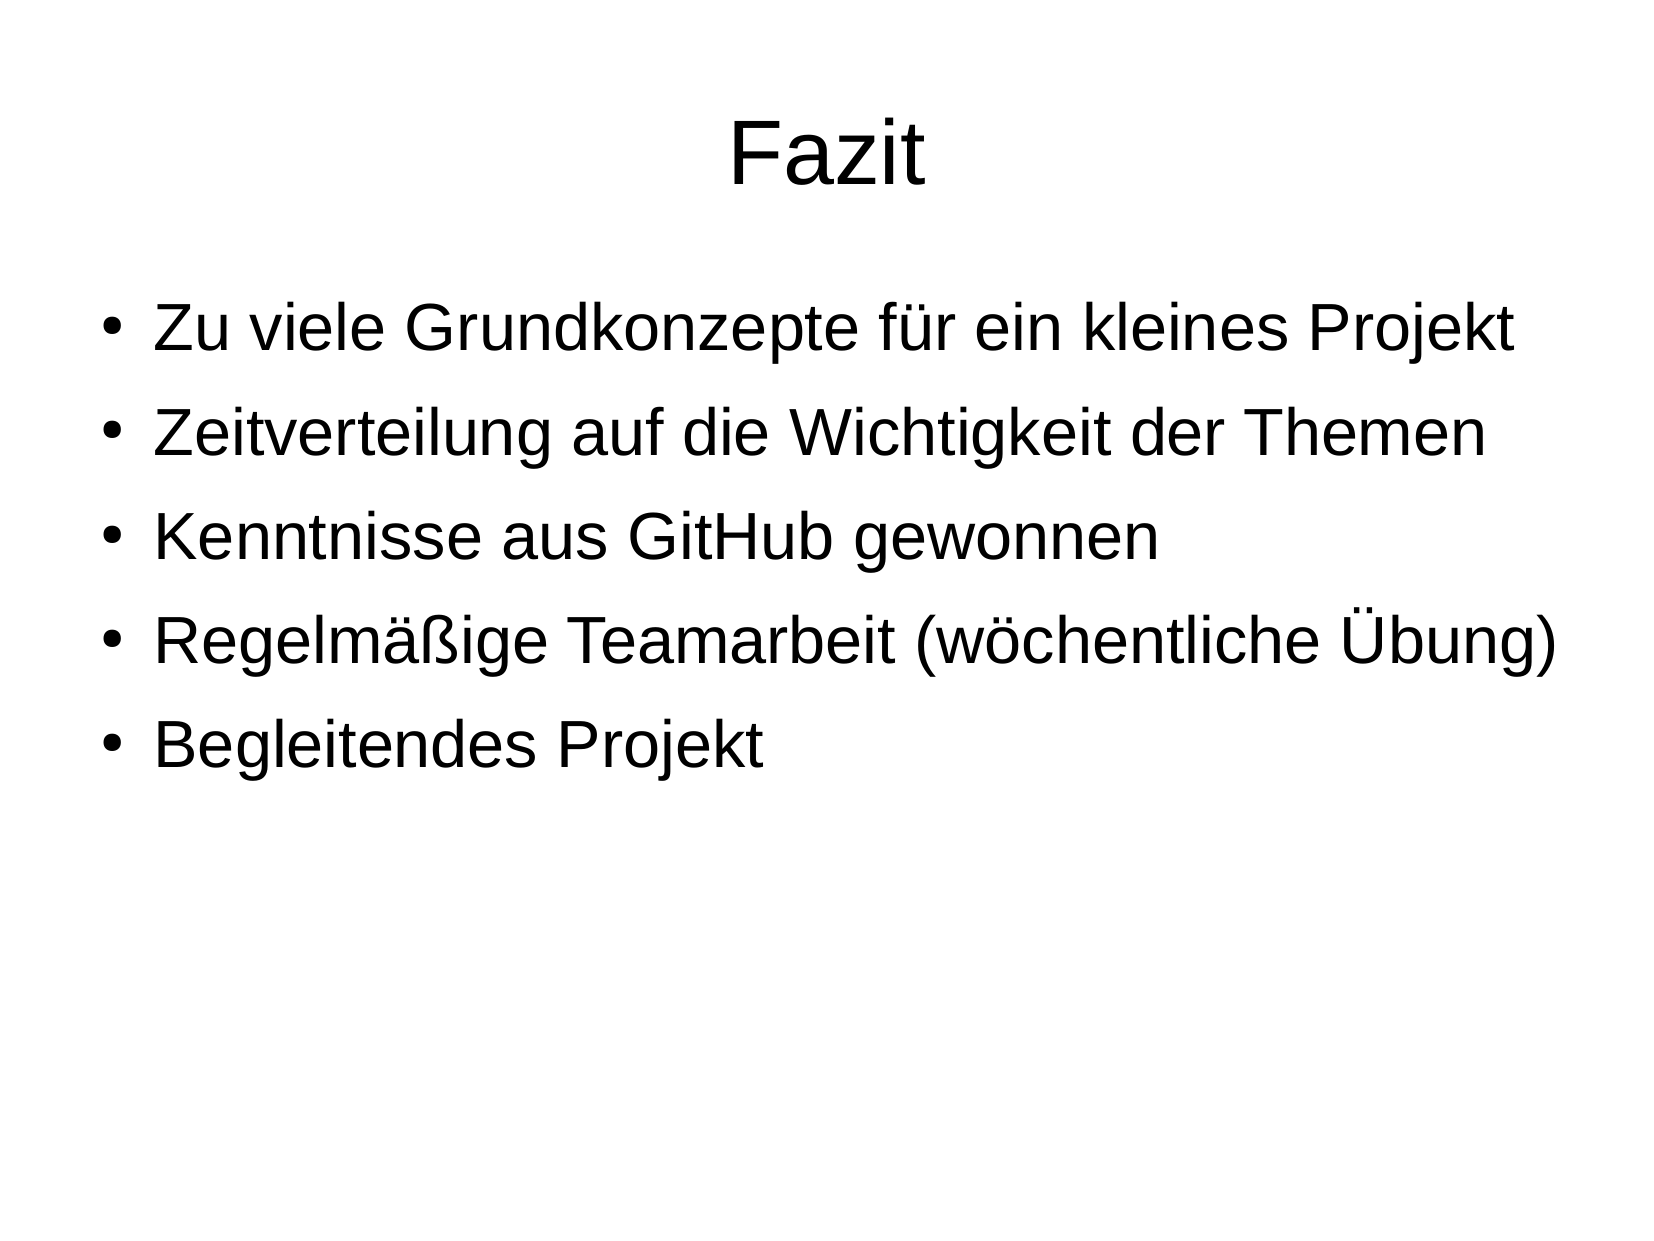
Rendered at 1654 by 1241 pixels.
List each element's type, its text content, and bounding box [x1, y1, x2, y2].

list Zu viele Grundkonzepte für ein kleines Projekt Zeitverteilung auf die Wichtigkeit der Themen Kenntnisse aus GitHub gewonnen Regelmäßige Teamarbeit (wöchentliche Übung) Begleitendes Projekt [82, 290, 1571, 1010]
title Fazit [82, 49, 1571, 257]
